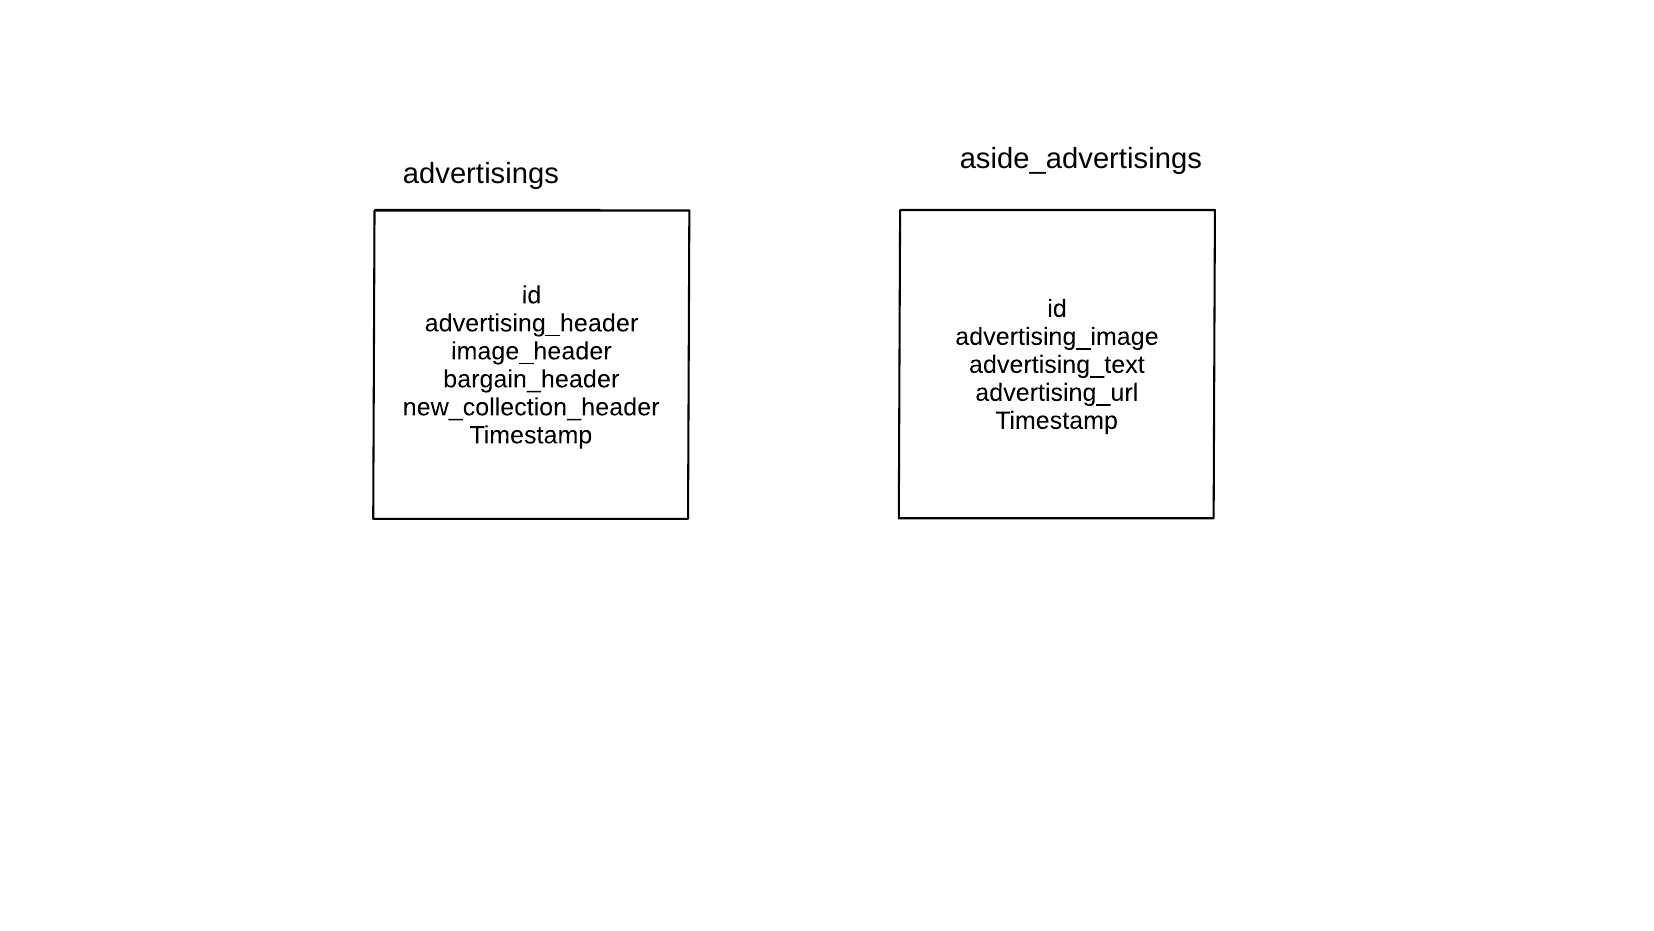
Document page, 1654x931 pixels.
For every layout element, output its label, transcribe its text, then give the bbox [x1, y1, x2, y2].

text_box aside_advertisings [945, 135, 1321, 216]
text_box advertisings [388, 150, 599, 198]
text_box id advertising_header image_header bargain_header new_collection_header Timestamp [373, 210, 690, 519]
text_box id advertising_image advertising_text advertising_url Timestamp [898, 210, 1215, 519]
